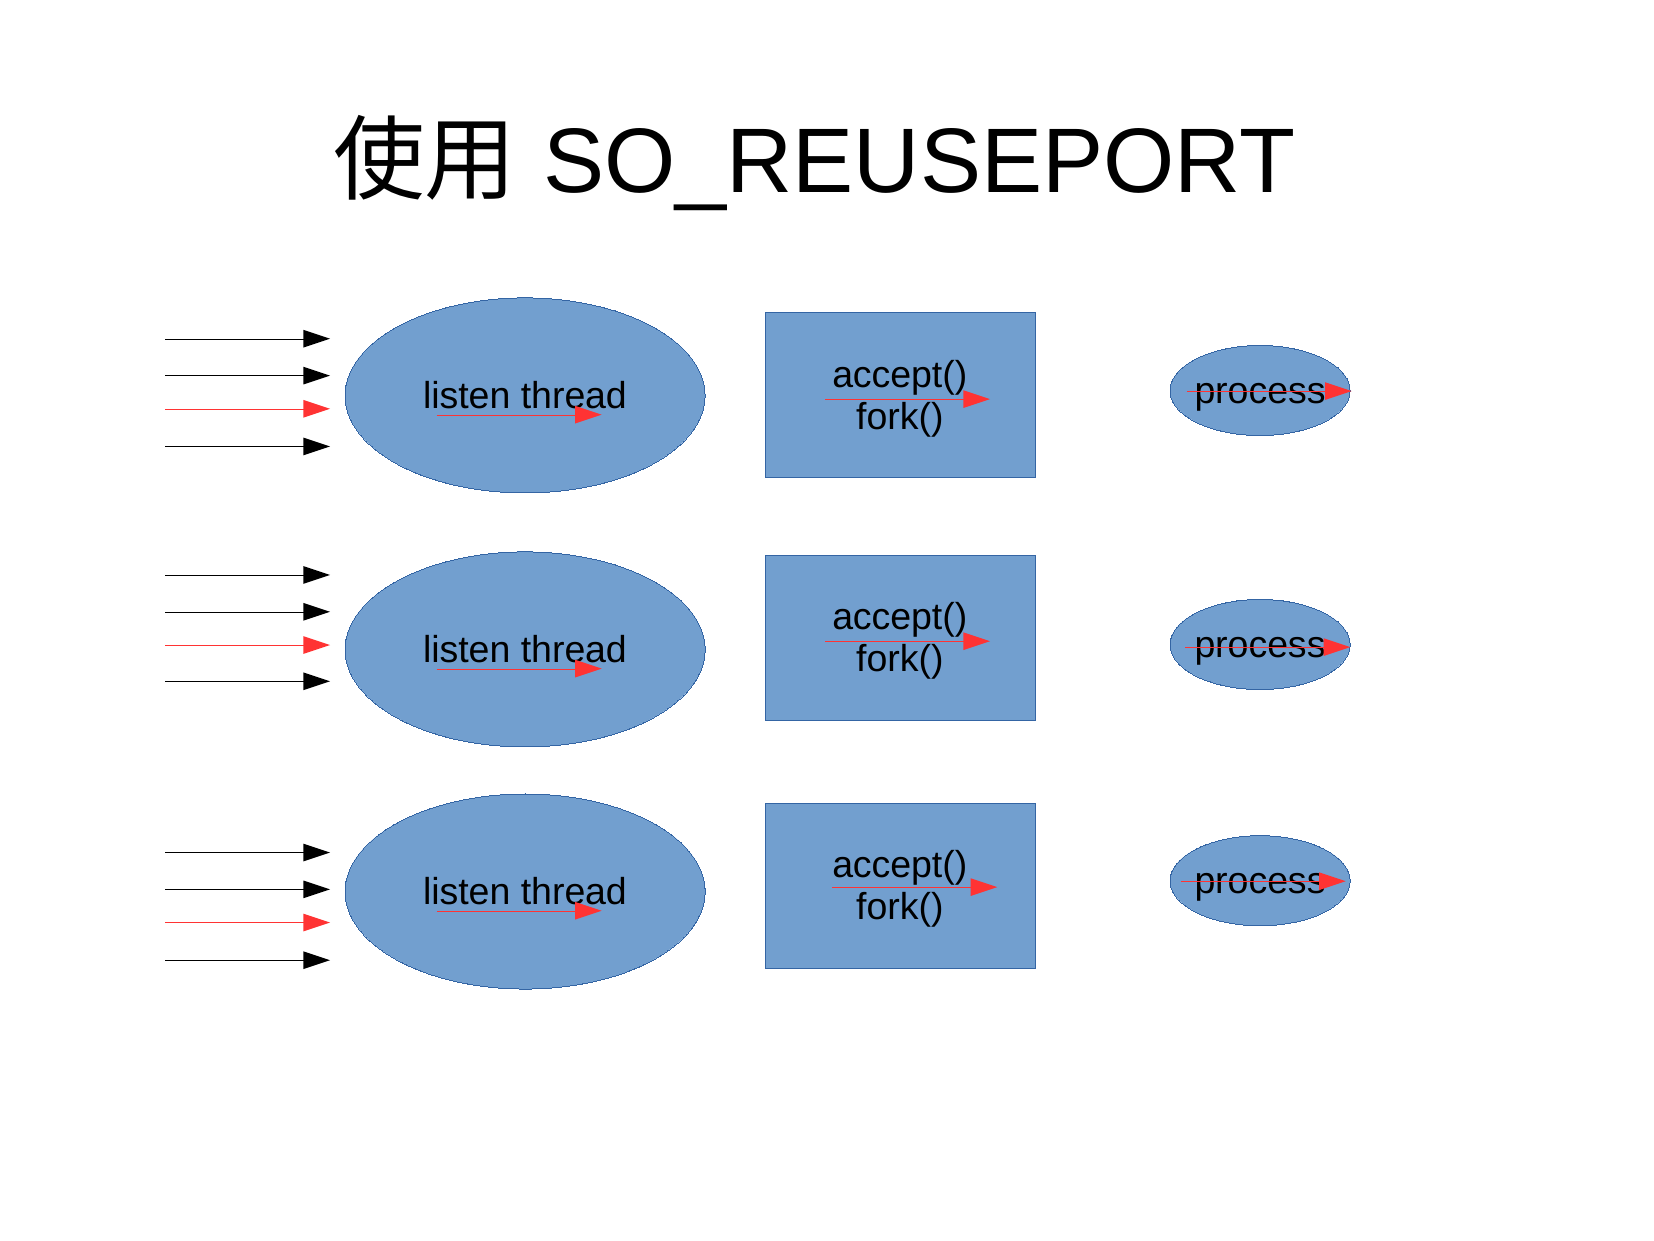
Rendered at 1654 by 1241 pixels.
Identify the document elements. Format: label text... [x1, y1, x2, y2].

title 使用SO_REUSEPORT [82, 49, 1571, 257]
text_box process [1170, 835, 1351, 926]
text_box listen thread [345, 551, 706, 747]
text_box listen thread [345, 297, 706, 493]
text_box accept() fork() [765, 803, 1036, 969]
text_box accept() fork() [765, 312, 1036, 478]
text_box accept() fork() [765, 555, 1036, 721]
text_box listen thread [345, 793, 706, 990]
text_box process [1170, 599, 1351, 690]
text_box process [1170, 345, 1351, 436]
